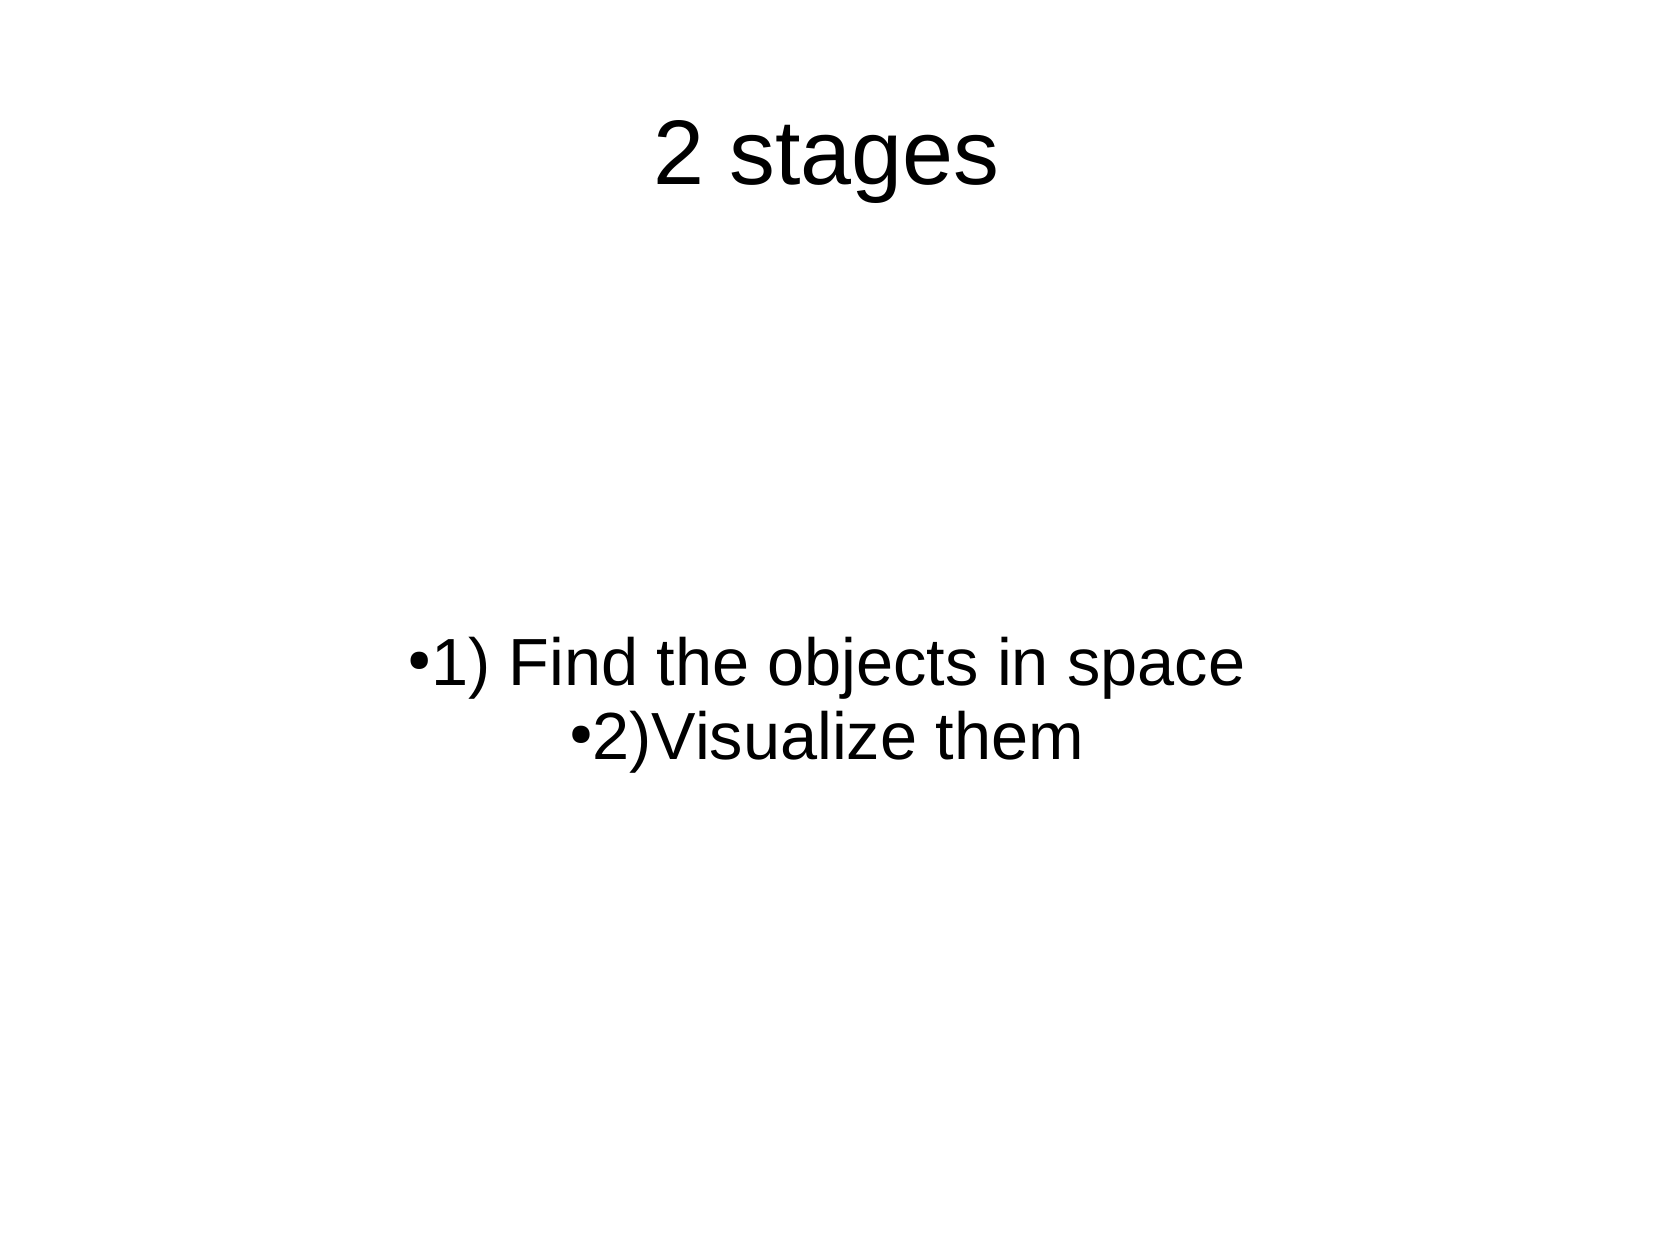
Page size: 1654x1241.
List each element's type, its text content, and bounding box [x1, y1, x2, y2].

subtitle 1) Find the objects in space 2)Visualize them [82, 297, 1571, 1102]
title 2 stages [82, 56, 1571, 250]
